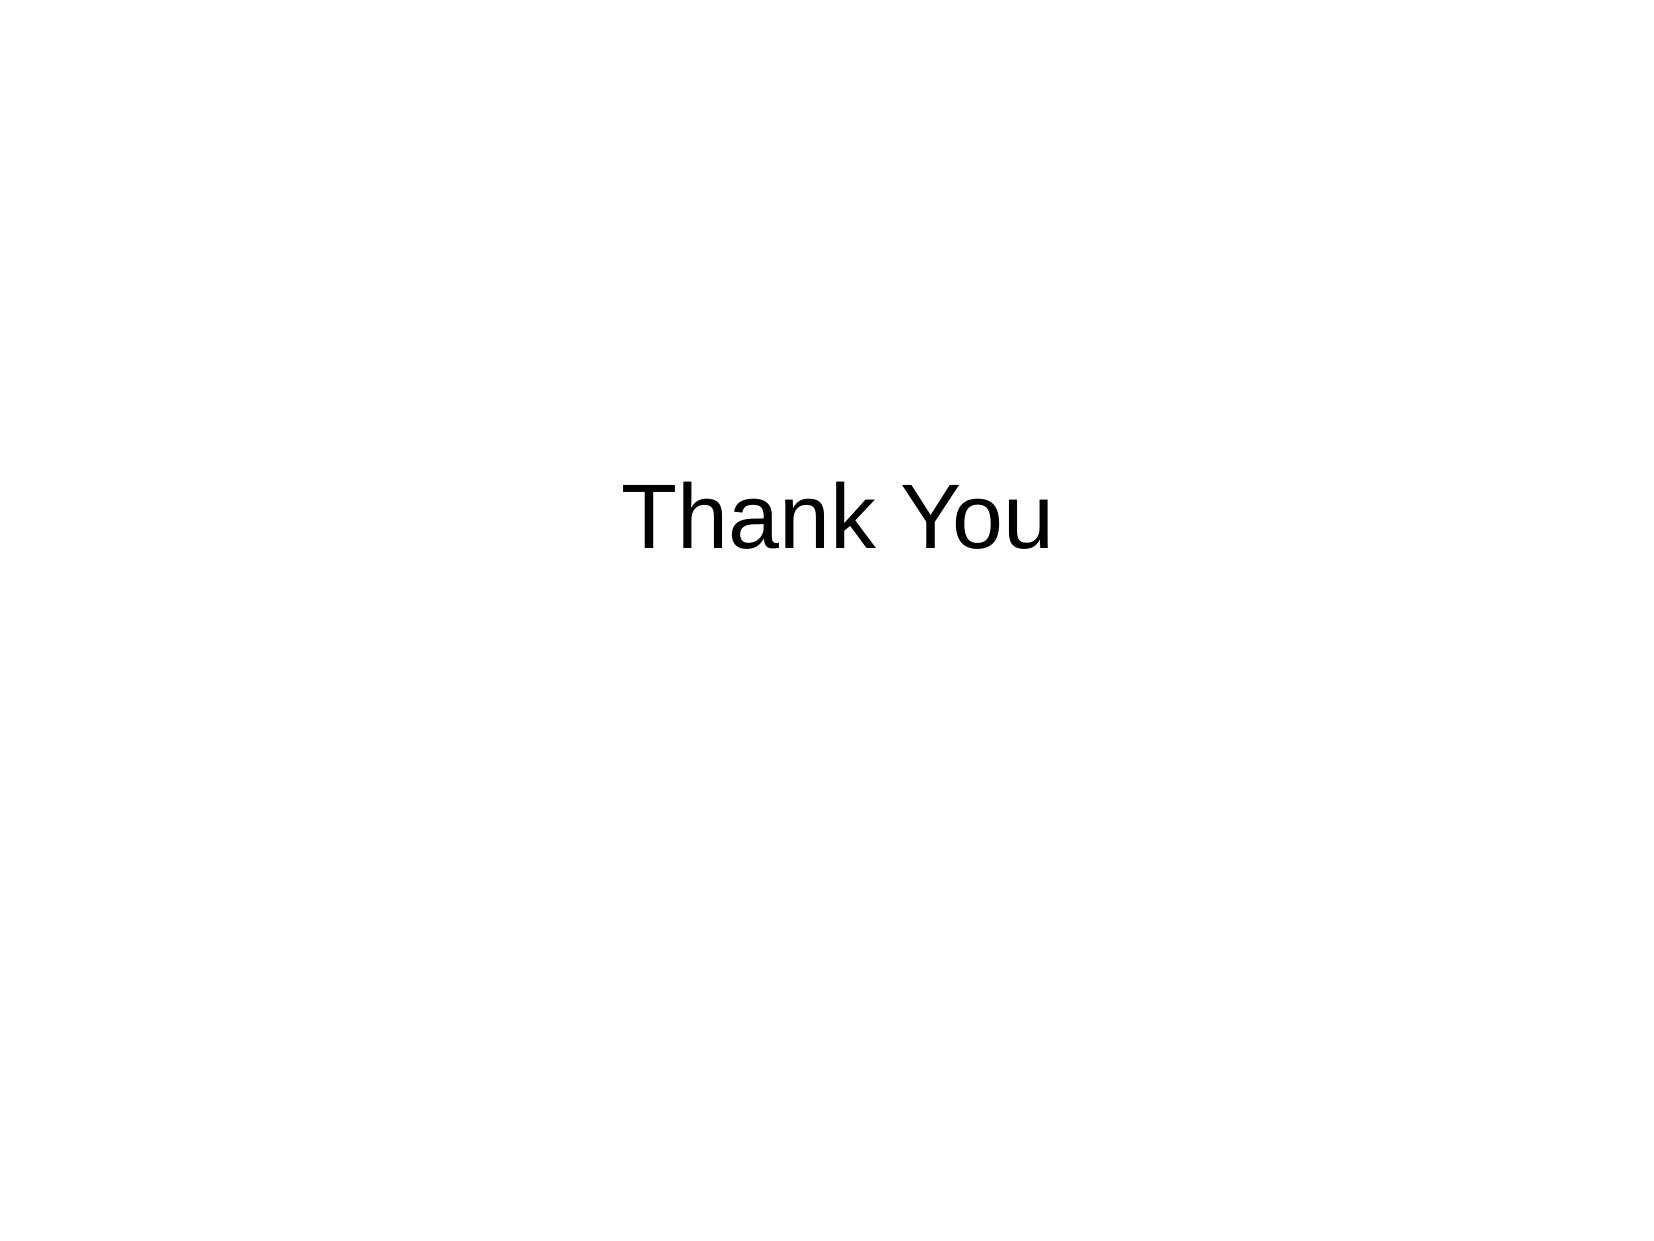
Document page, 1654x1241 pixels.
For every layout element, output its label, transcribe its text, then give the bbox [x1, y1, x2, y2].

title Thank You [94, 413, 1583, 621]
